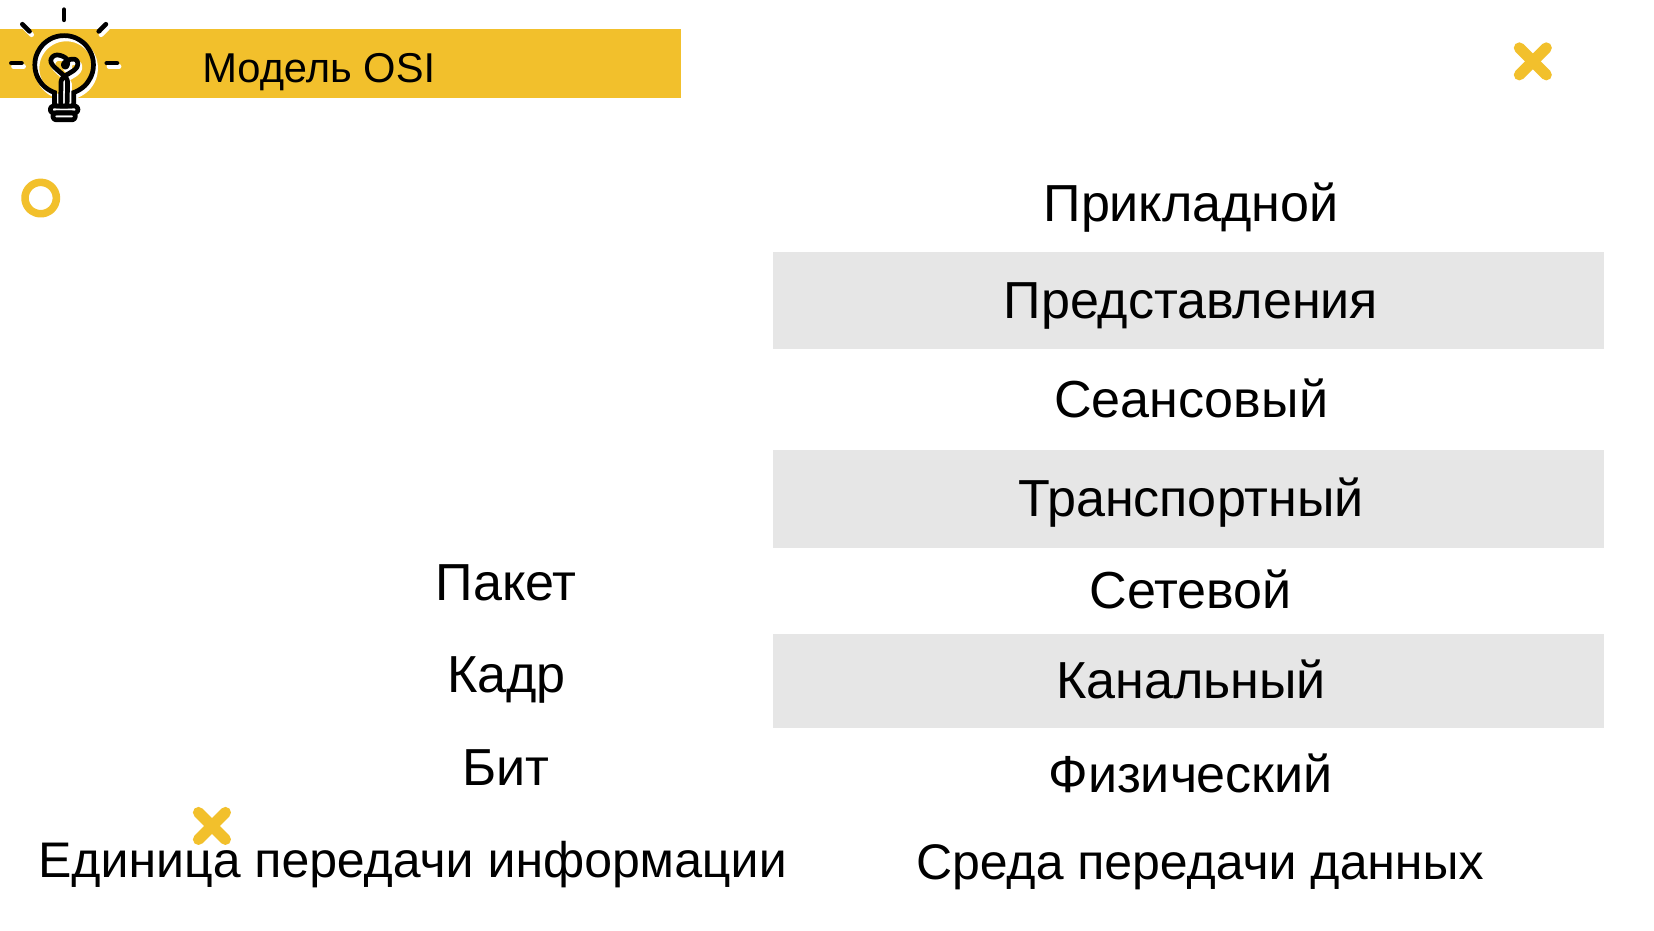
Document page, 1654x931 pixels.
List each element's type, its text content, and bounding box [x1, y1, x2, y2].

text_box Кадр [262, 638, 751, 713]
text_box Пакет [262, 527, 751, 638]
table_cell Транспортный [773, 450, 1604, 548]
text_box Бит [262, 713, 751, 823]
table_header Прикладной [773, 156, 1604, 251]
table_cell Представления [773, 252, 1604, 349]
text_box Модель OSI [187, 37, 676, 99]
table_cell Канальный [773, 634, 1604, 728]
table_cell Физический [773, 729, 1604, 820]
table_cell Сеансовый [773, 350, 1604, 449]
table_cell Сетевой [773, 549, 1604, 633]
text_box Единица передачи информации [0, 825, 826, 931]
text_box Среда передачи данных [826, 827, 1576, 898]
